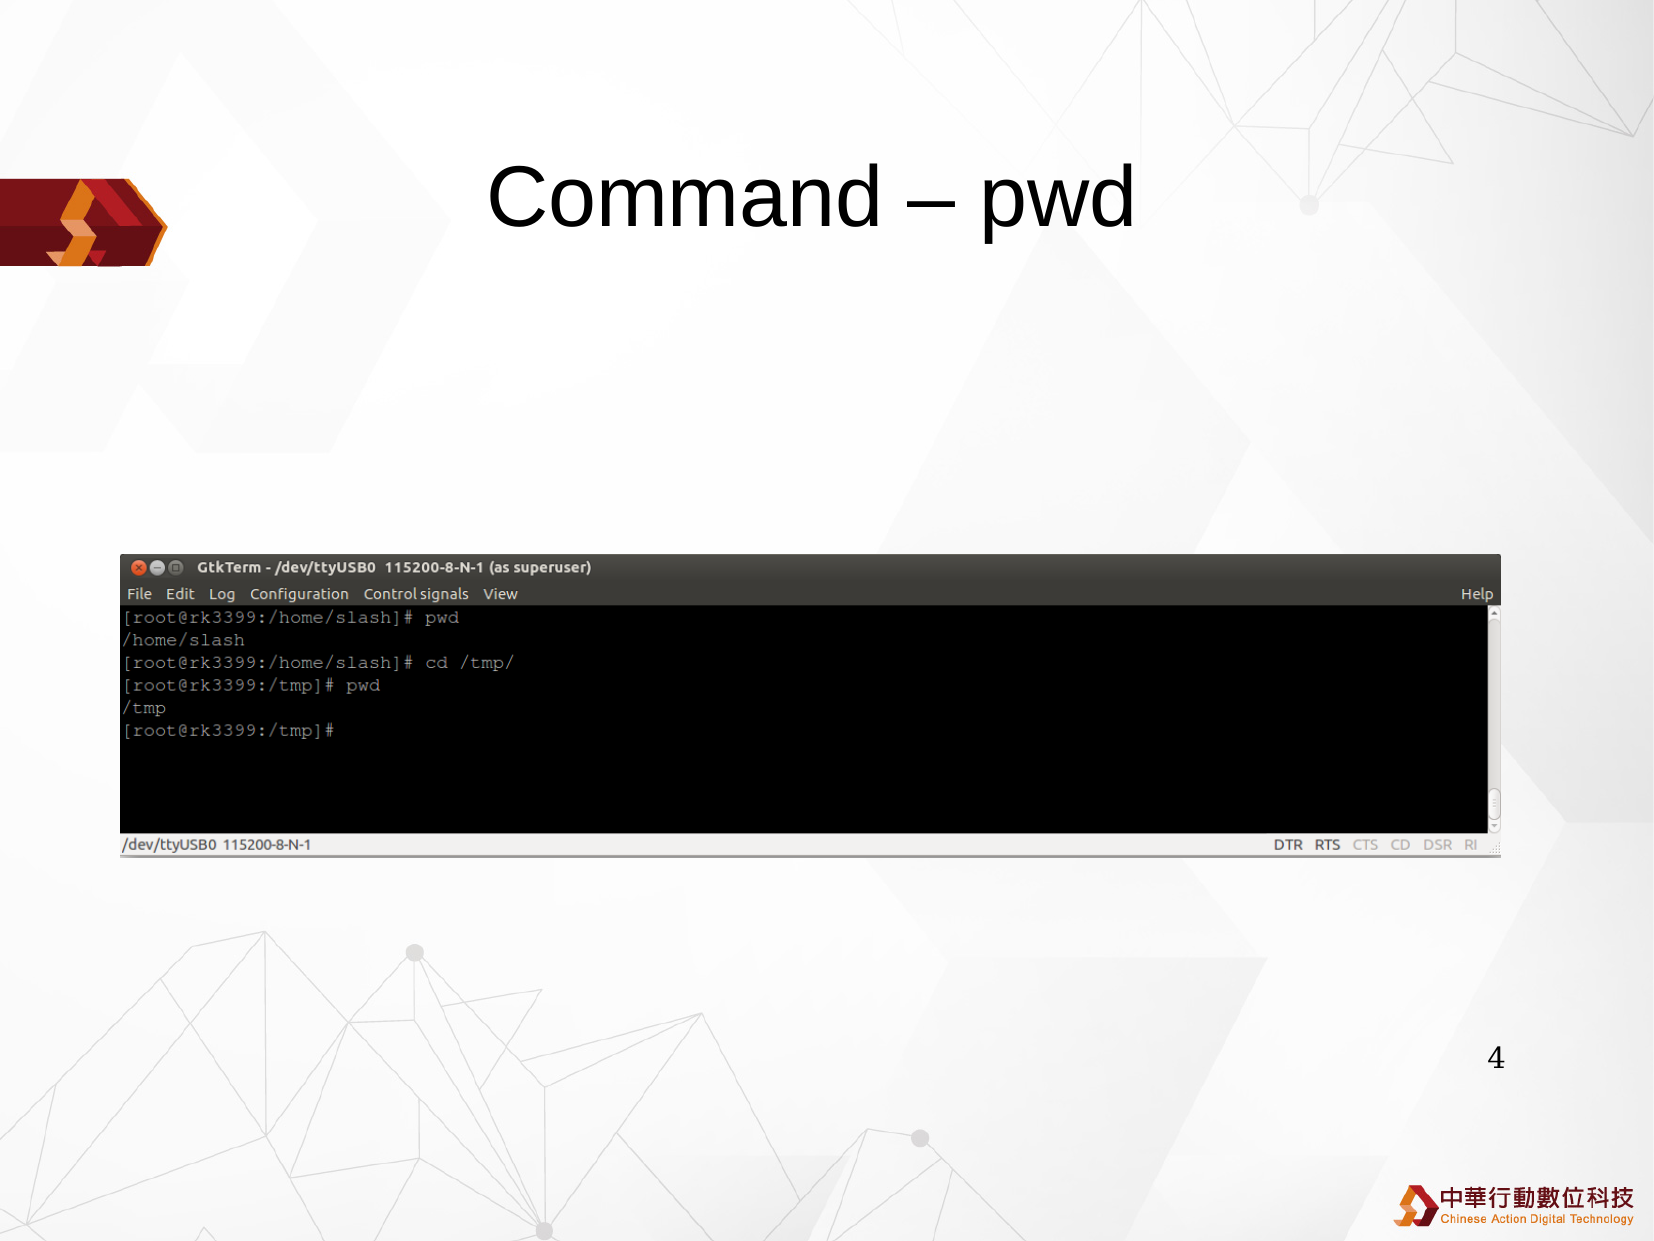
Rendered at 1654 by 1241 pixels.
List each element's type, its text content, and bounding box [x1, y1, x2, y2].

picture [0, 0, 1654, 1241]
title Command – pwd [118, 112, 1506, 281]
